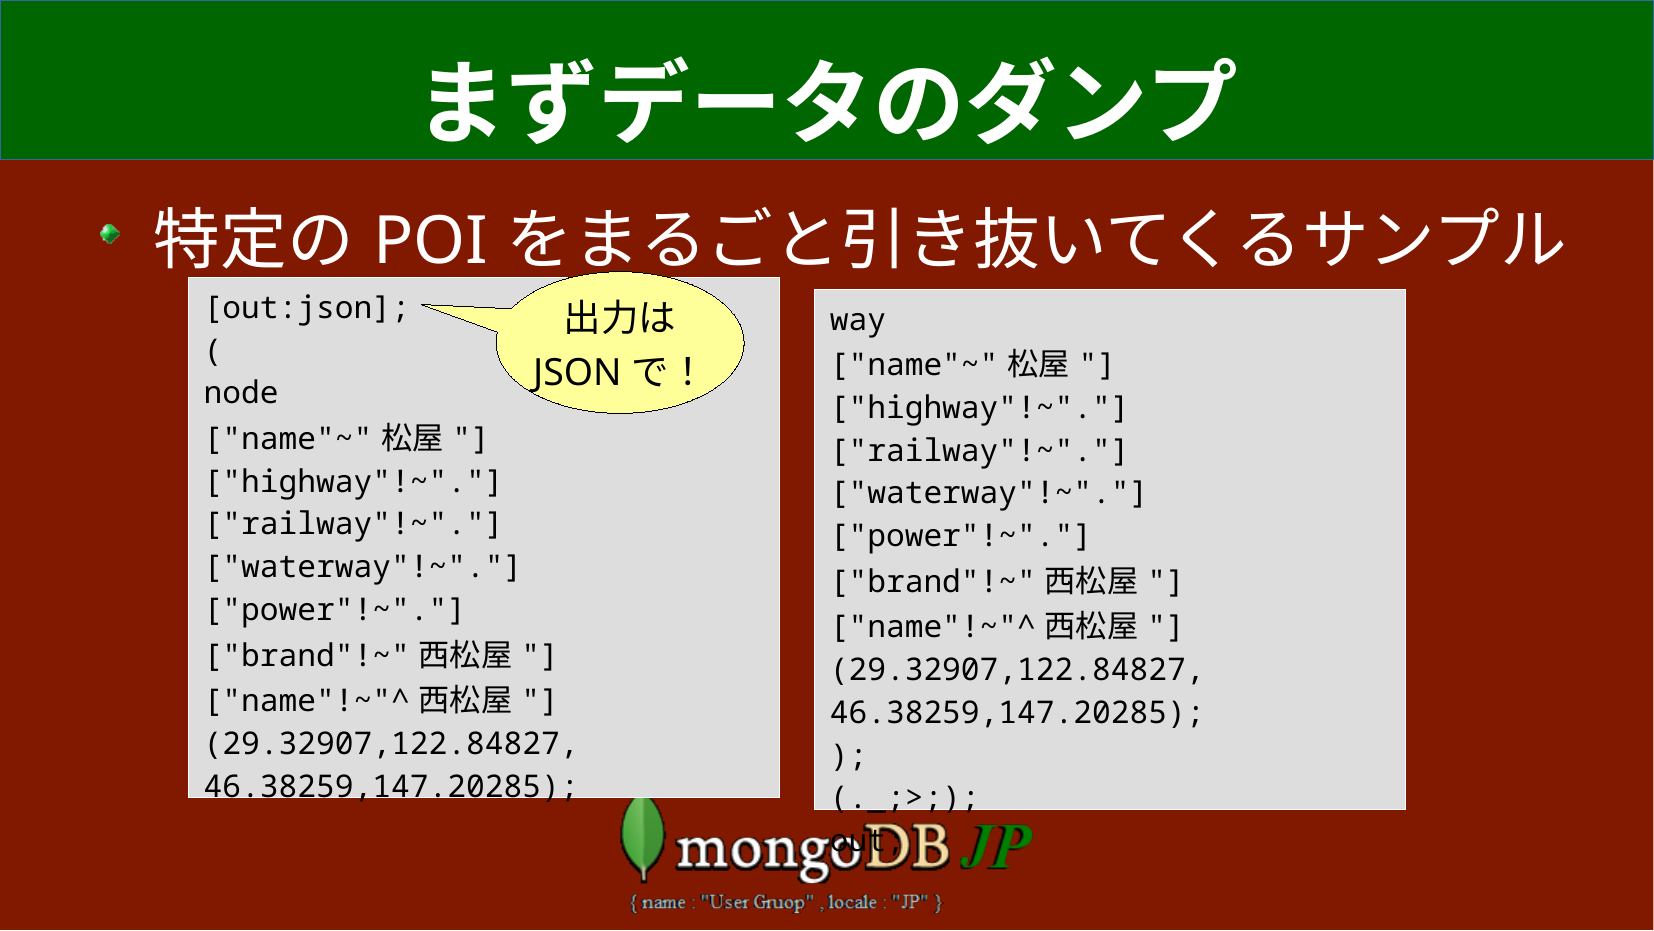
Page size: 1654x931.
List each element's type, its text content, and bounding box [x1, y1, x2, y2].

list 特定のPOIをまるごと引き抜いてくるサンプル [82, 185, 1571, 726]
picture [616, 784, 1047, 931]
text_box [out:json]; ( node ["name"~"松屋"] ["highway"!~"."] ["railway"!~"."] ["waterway"!~"."] ["power"!~"."] ["brand"!~"西松屋"] ["name"!~"^西松屋"] (29.32907,122.84827, 46.38259,147.20285); [188, 277, 780, 798]
text_box way ["name"~"松屋"] ["highway"!~"."] ["railway"!~"."] ["waterway"!~"."] ["power"!~"."] ["brand"!~"西松屋"] ["name"!~"^西松屋"] (29.32907,122.84827, 46.38259,147.20285); ); (._;>;); out; [814, 289, 1406, 810]
title まずデータのダンプ [82, 37, 1571, 156]
text_box 出力は JSONで！ [421, 271, 745, 414]
